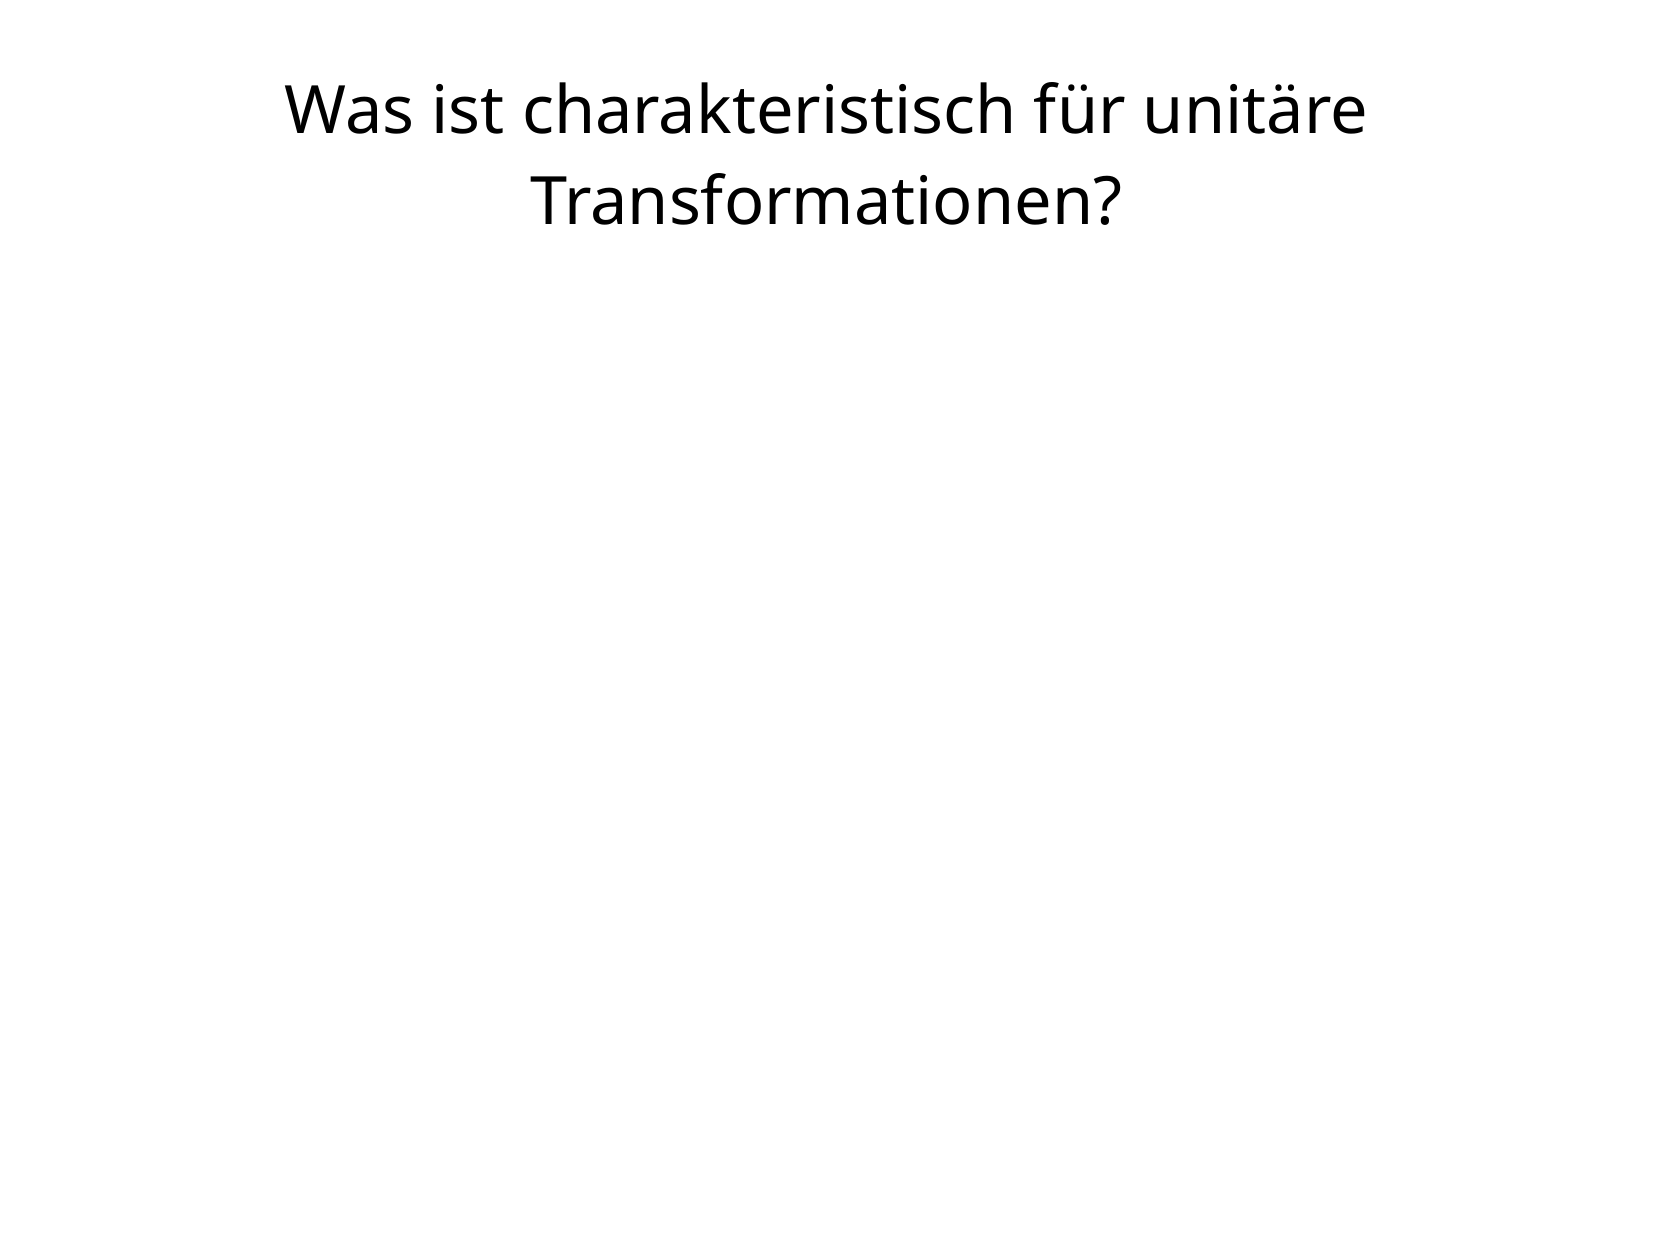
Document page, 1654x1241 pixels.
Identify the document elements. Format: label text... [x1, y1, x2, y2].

title Was ist charakteristisch für unitäre Transformationen? [82, 49, 1571, 257]
